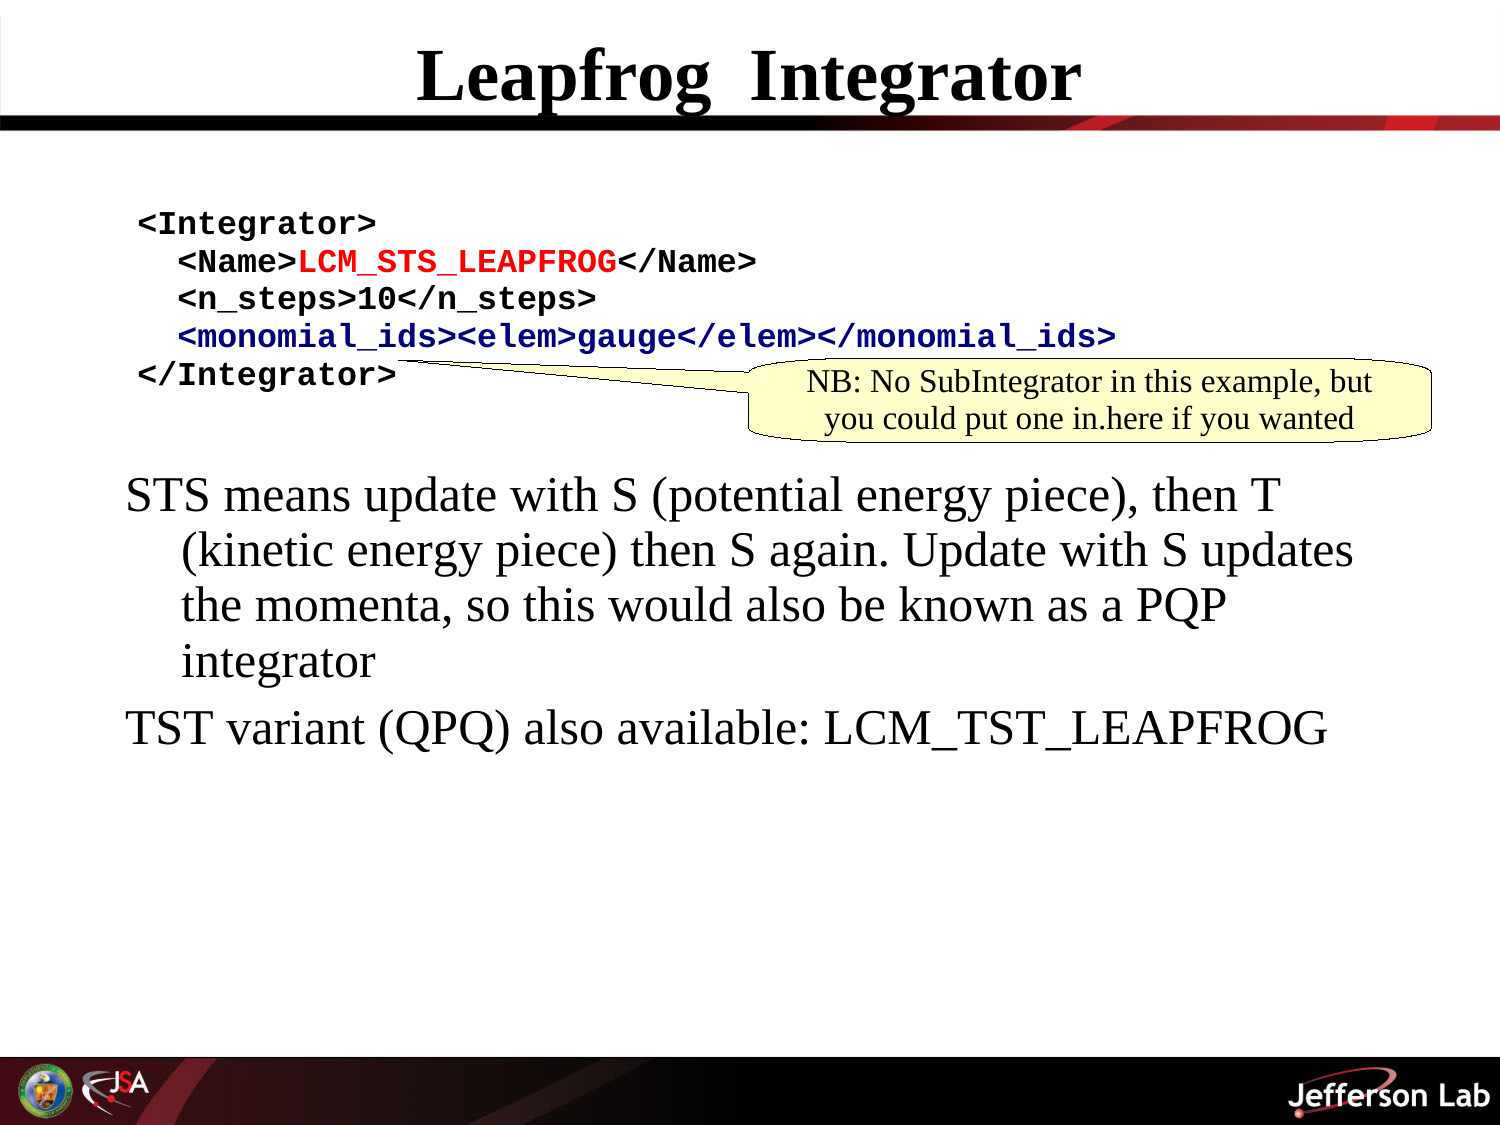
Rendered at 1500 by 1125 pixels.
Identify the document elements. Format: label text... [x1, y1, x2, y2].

picture [0, 0, 1500, 1125]
list STS means update with S (potential energy piece), then T (kinetic energy piece) then S again. Update with S updates the momenta, so this would also be known as a PQP integrator TST variant (QPQ) also available: LCM_TST_LEAPFROG [125, 466, 1401, 1011]
title Leapfrog Integrator [112, 0, 1388, 151]
text_box NB: No SubIntegrator in this example, but you could put one in.here if you wanted [398, 358, 1432, 443]
text_box <Integrator> <Name>LCM_STS_LEAPFROG</Name> <n_steps>10</n_steps> <monomial_ids><elem>gauge</elem></monomial_ids> </Integrator> [122, 199, 1367, 403]
